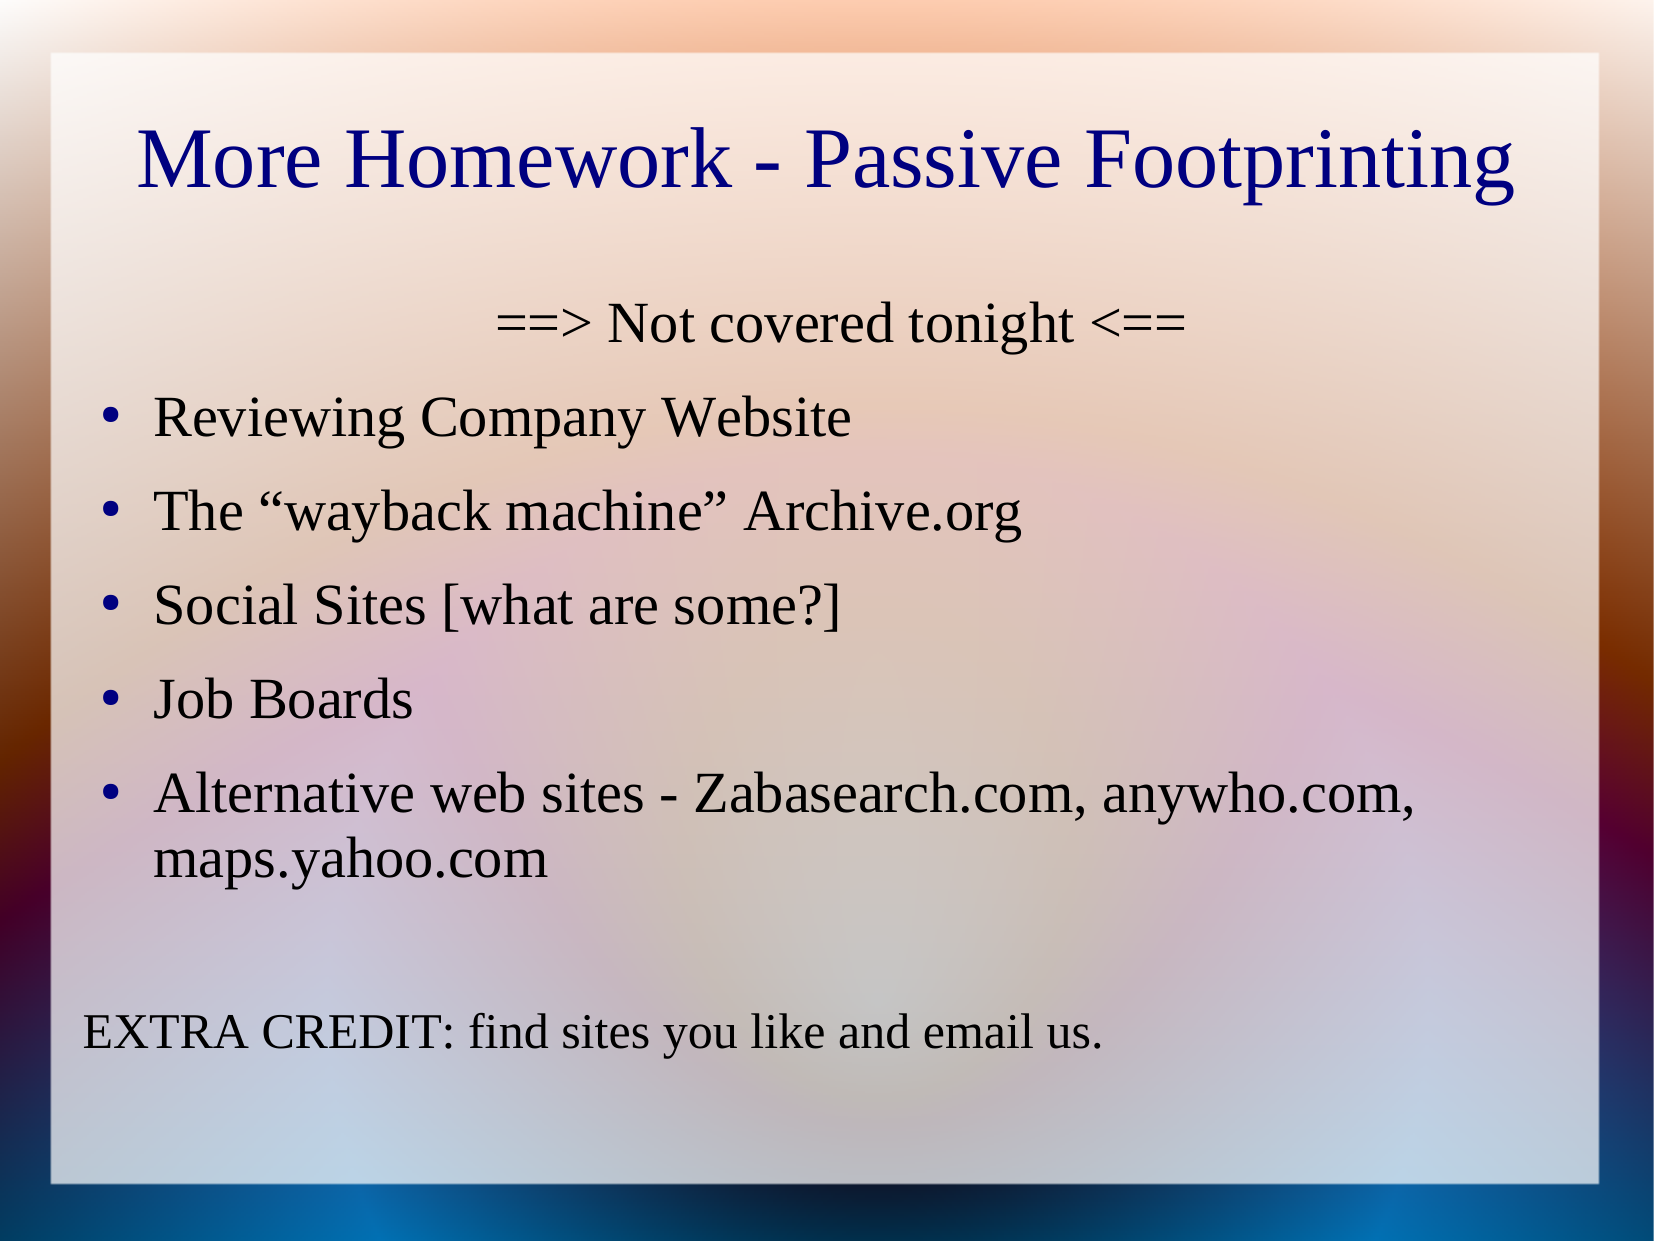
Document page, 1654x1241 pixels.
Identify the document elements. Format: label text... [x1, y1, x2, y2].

title More Homework - Passive Footprinting [82, 55, 1571, 263]
list ==> Not covered tonight <== Reviewing Company Website The “wayback machine” Archive.org Social Sites [what are some?] Job Boards Alternative web sites - Zabasearch.com, anywho.com, maps.yahoo.com EXTRA CREDIT: find sites you like and email us. [82, 290, 1571, 1068]
picture [0, 0, 1654, 1241]
